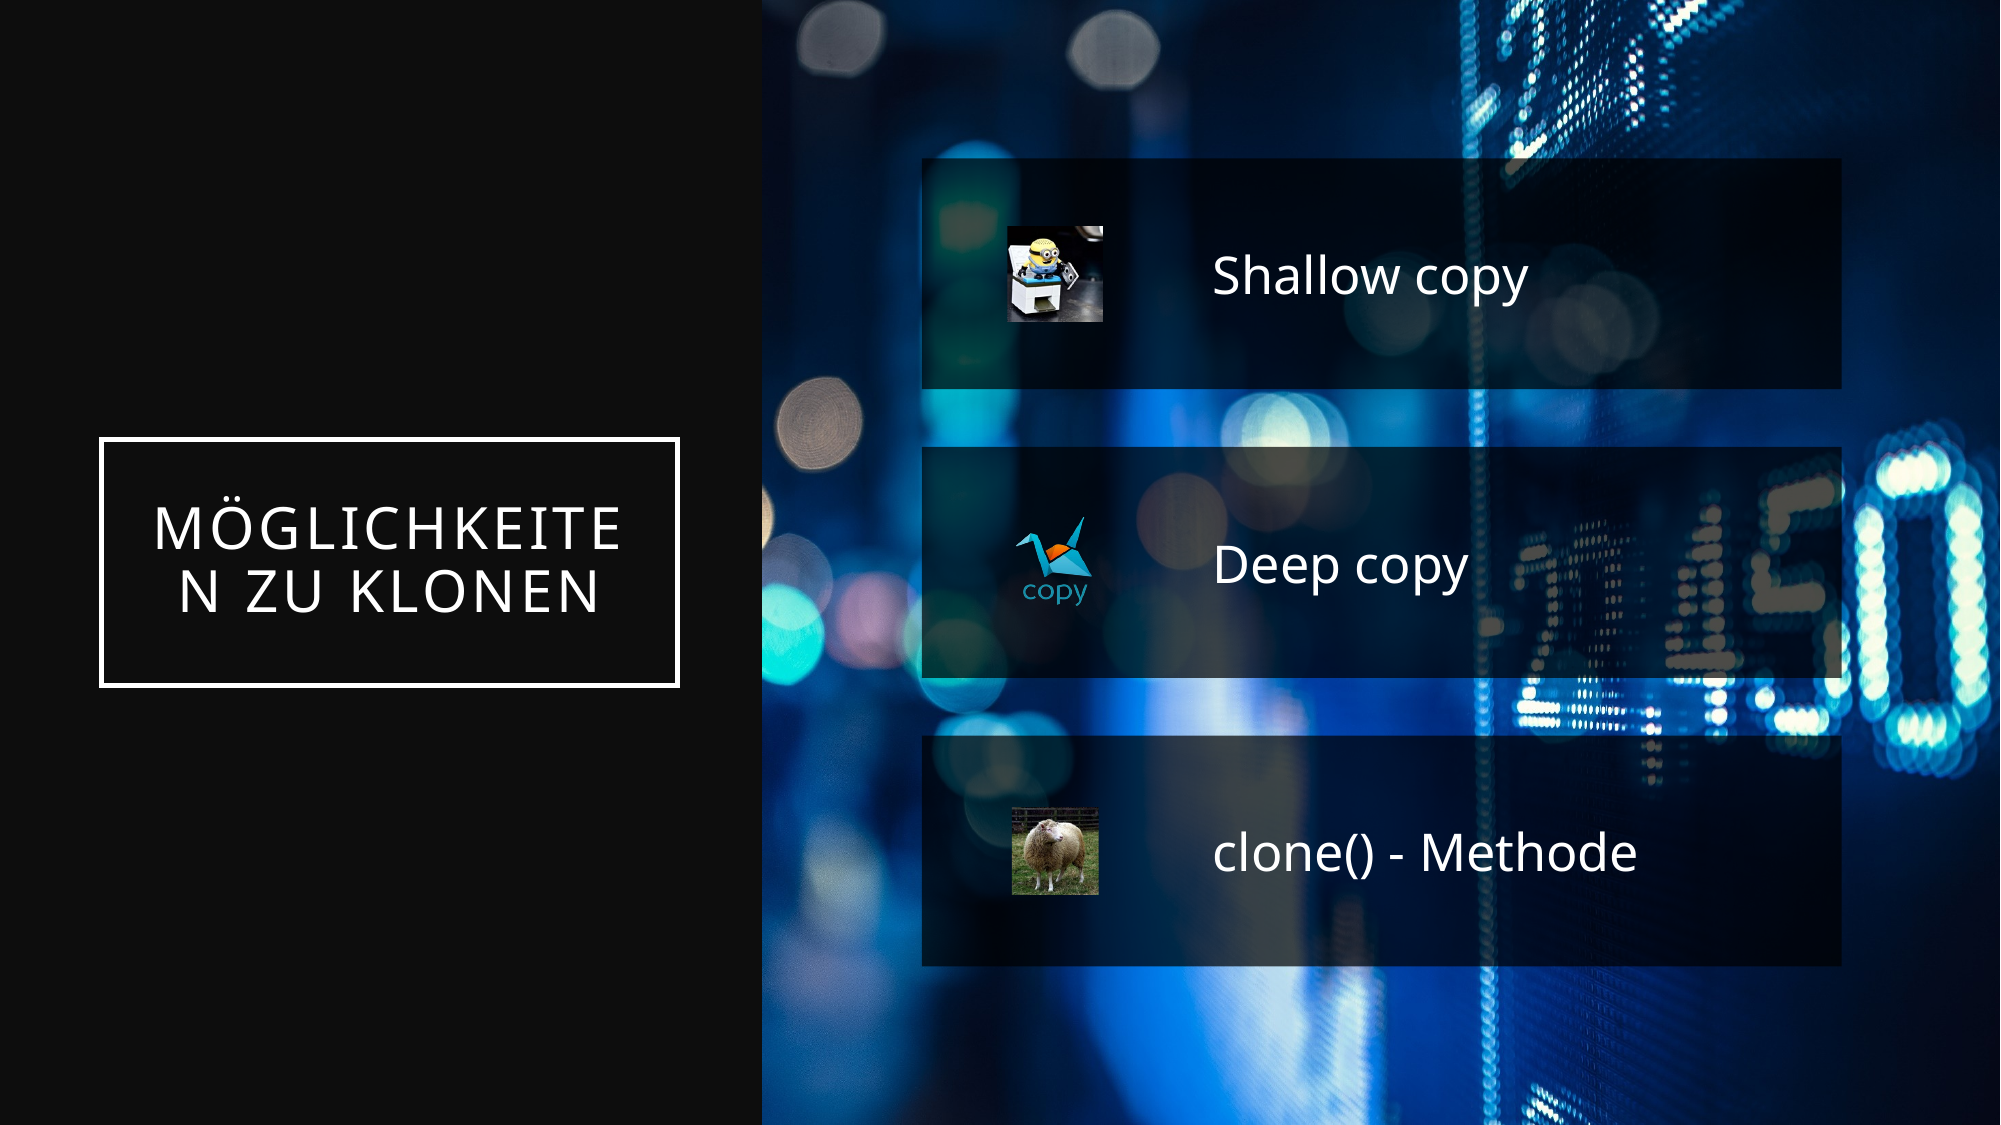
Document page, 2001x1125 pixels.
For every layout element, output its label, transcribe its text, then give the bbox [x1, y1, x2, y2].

text_box Deep copy [1188, 446, 1842, 678]
picture [1533, 0, 1542, 7]
text_box [0, 0, 762, 1125]
text_box [921, 158, 1188, 390]
text_box [921, 446, 1188, 678]
text_box clone() - Methode [1188, 735, 1842, 967]
picture [762, 0, 2000, 1125]
text_box Shallow copy [1188, 158, 1842, 390]
text_box [921, 735, 1188, 967]
title Möglichkeiten zu Klonen [101, 439, 678, 686]
